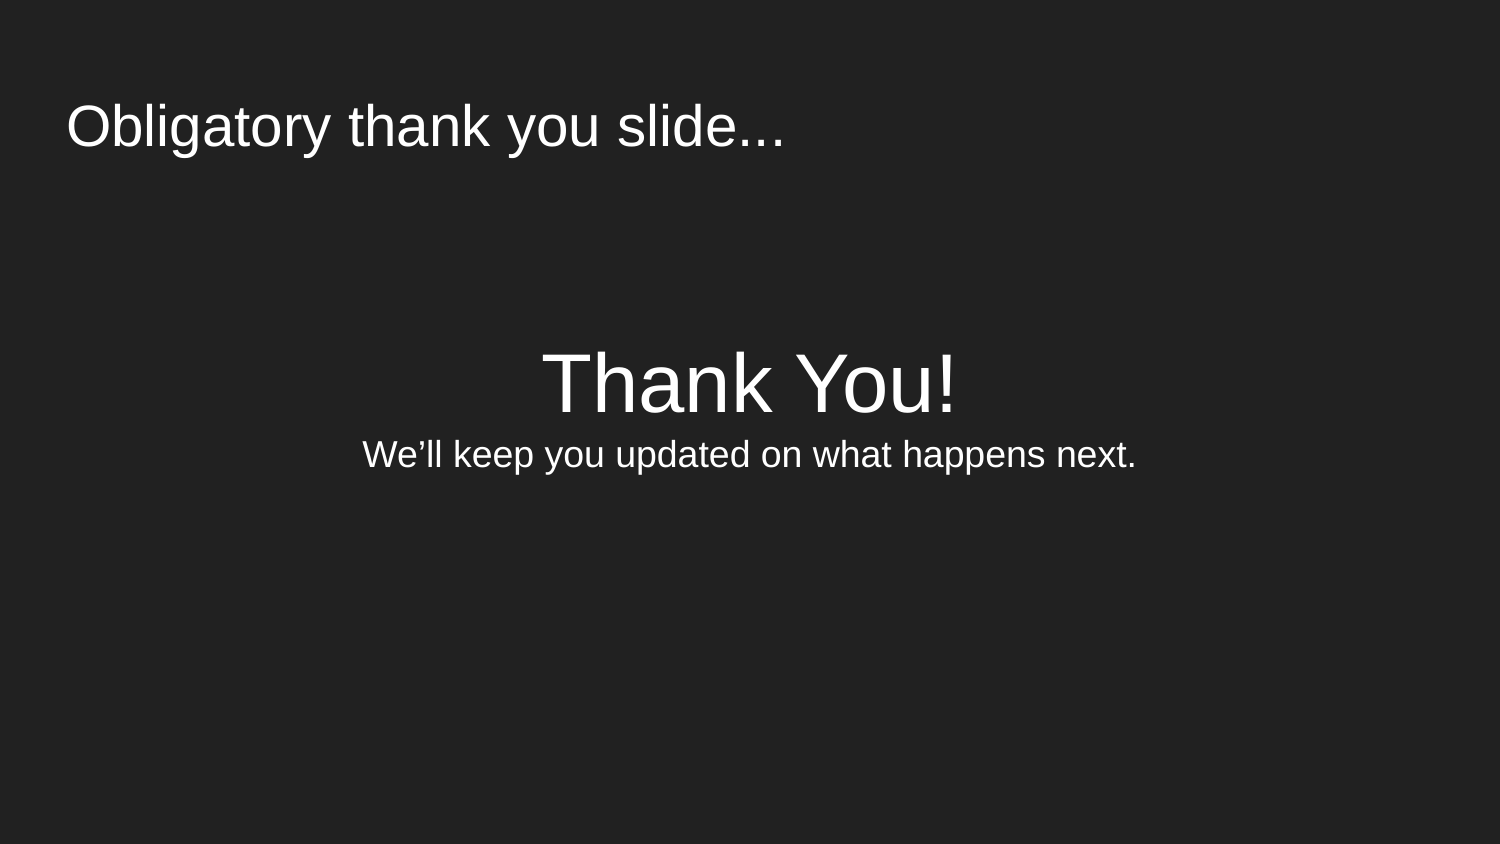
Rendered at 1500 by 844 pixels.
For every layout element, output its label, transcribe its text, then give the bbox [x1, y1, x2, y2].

title Obligatory thank you slide... [51, 72, 1449, 167]
list Thank You! We’ll keep you updated on what happens next. [278, 294, 1222, 596]
